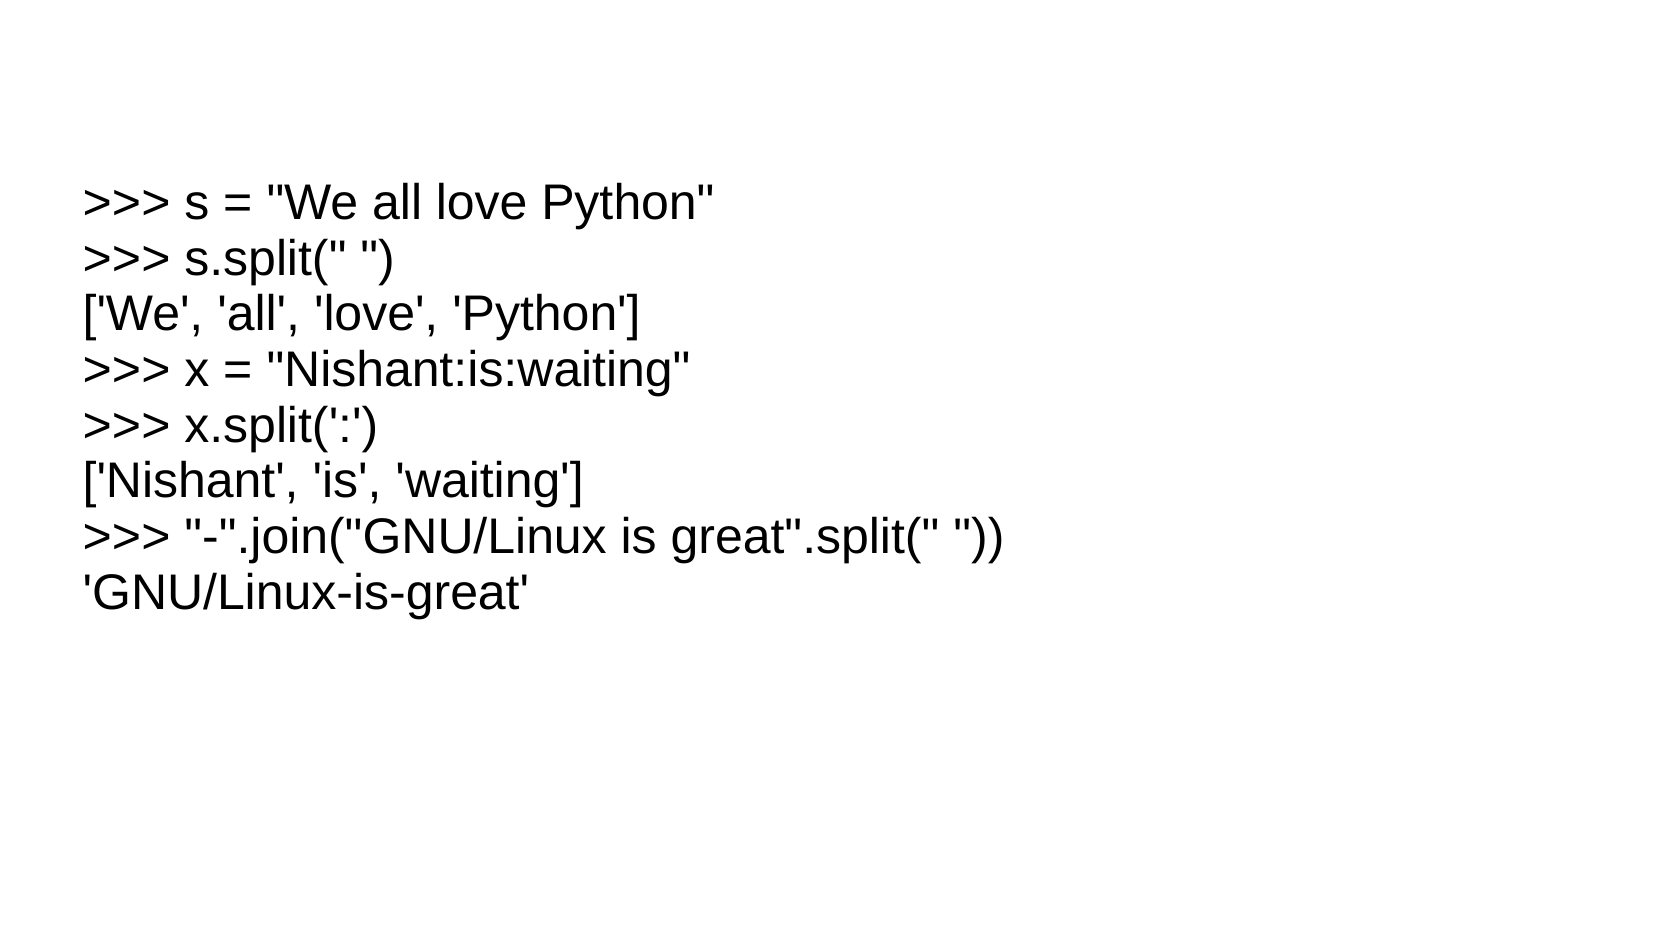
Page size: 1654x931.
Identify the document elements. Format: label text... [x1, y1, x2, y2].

subtitle >>> s = "We all love Python" >>> s.split(" ") ['We', 'all', 'love', 'Python'] >>> x = "Nishant:is:waiting" >>> x.split(':') ['Nishant', 'is', 'waiting'] >>> "-".join("GNU/Linux is great".split(" ")) 'GNU/Linux-is-great' [82, 37, 1571, 757]
